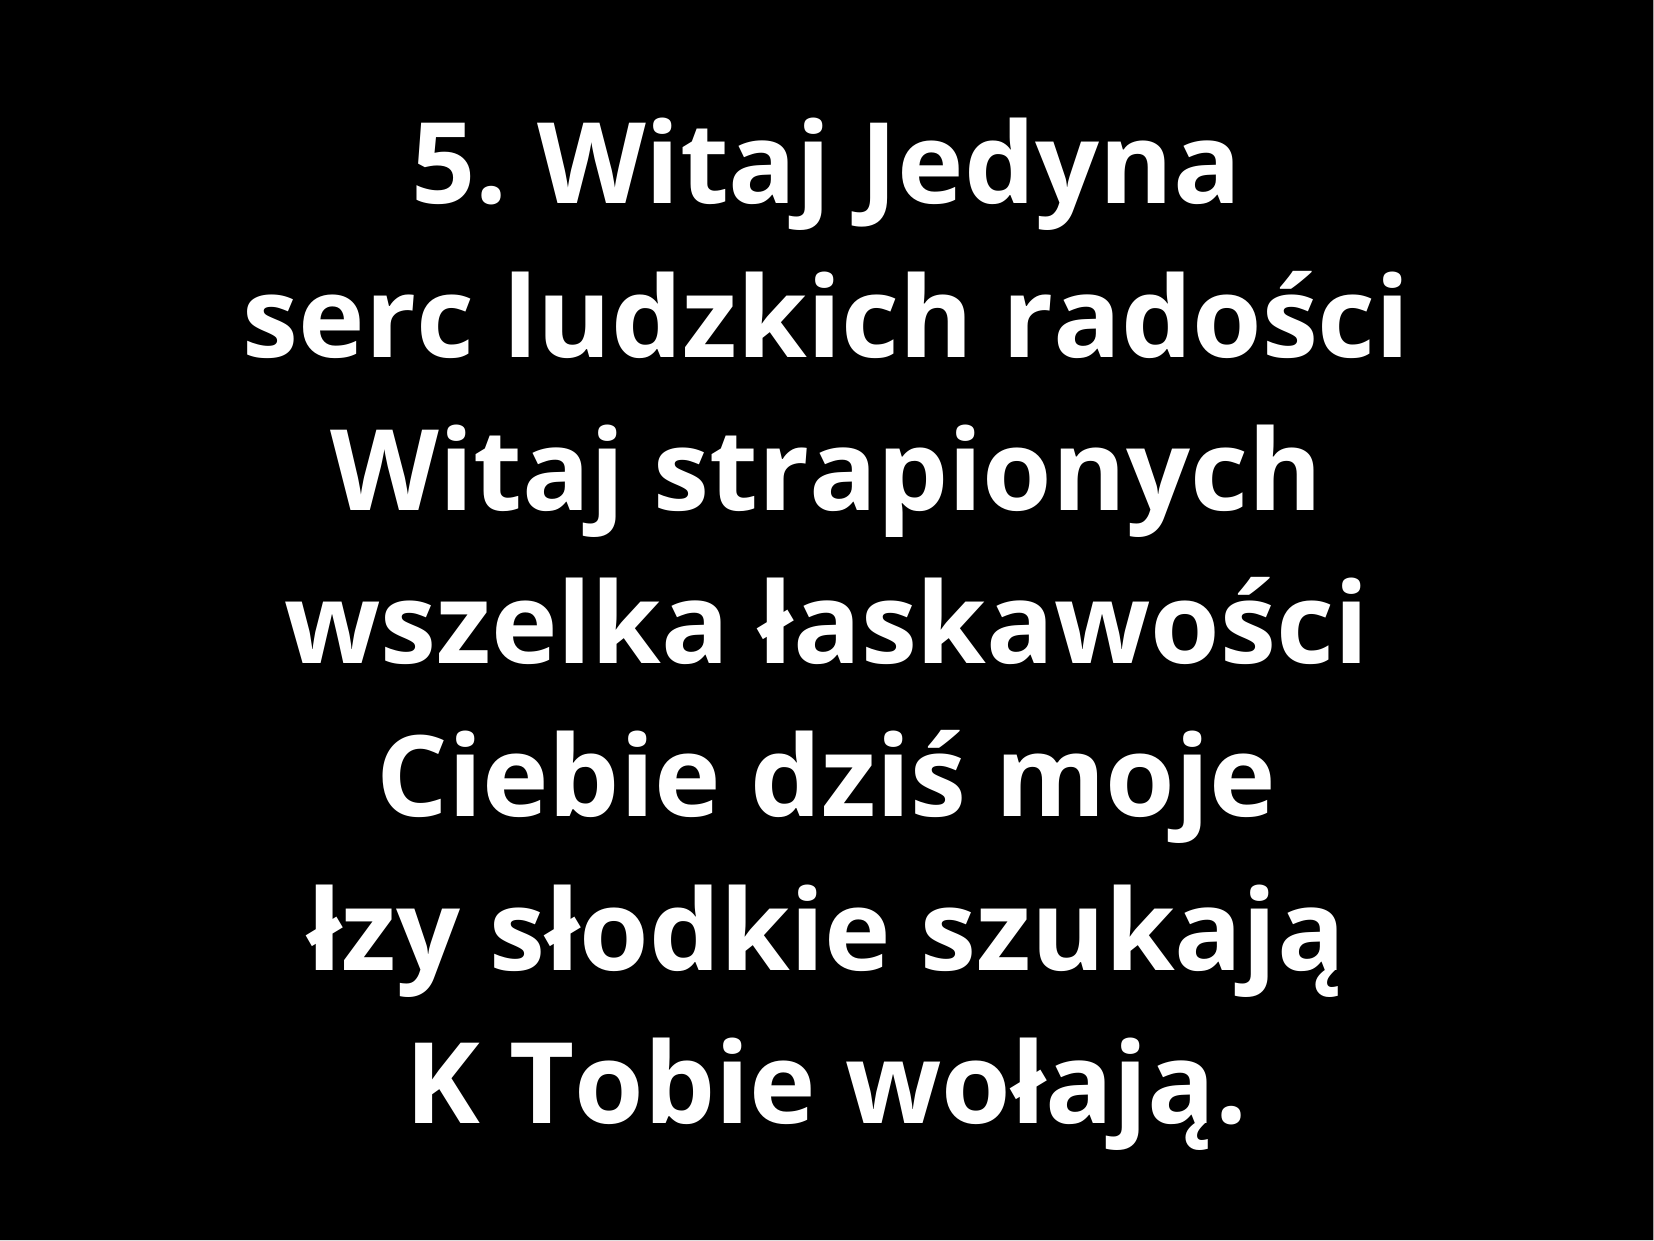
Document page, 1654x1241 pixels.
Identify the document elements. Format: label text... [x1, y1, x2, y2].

title 5. Witaj Jedyna serc ludzkich radości Witaj strapionych wszelka łaskawości Ciebie dziś moje łzy słodkie szukają K Tobie wołają. [0, 0, 1654, 1241]
